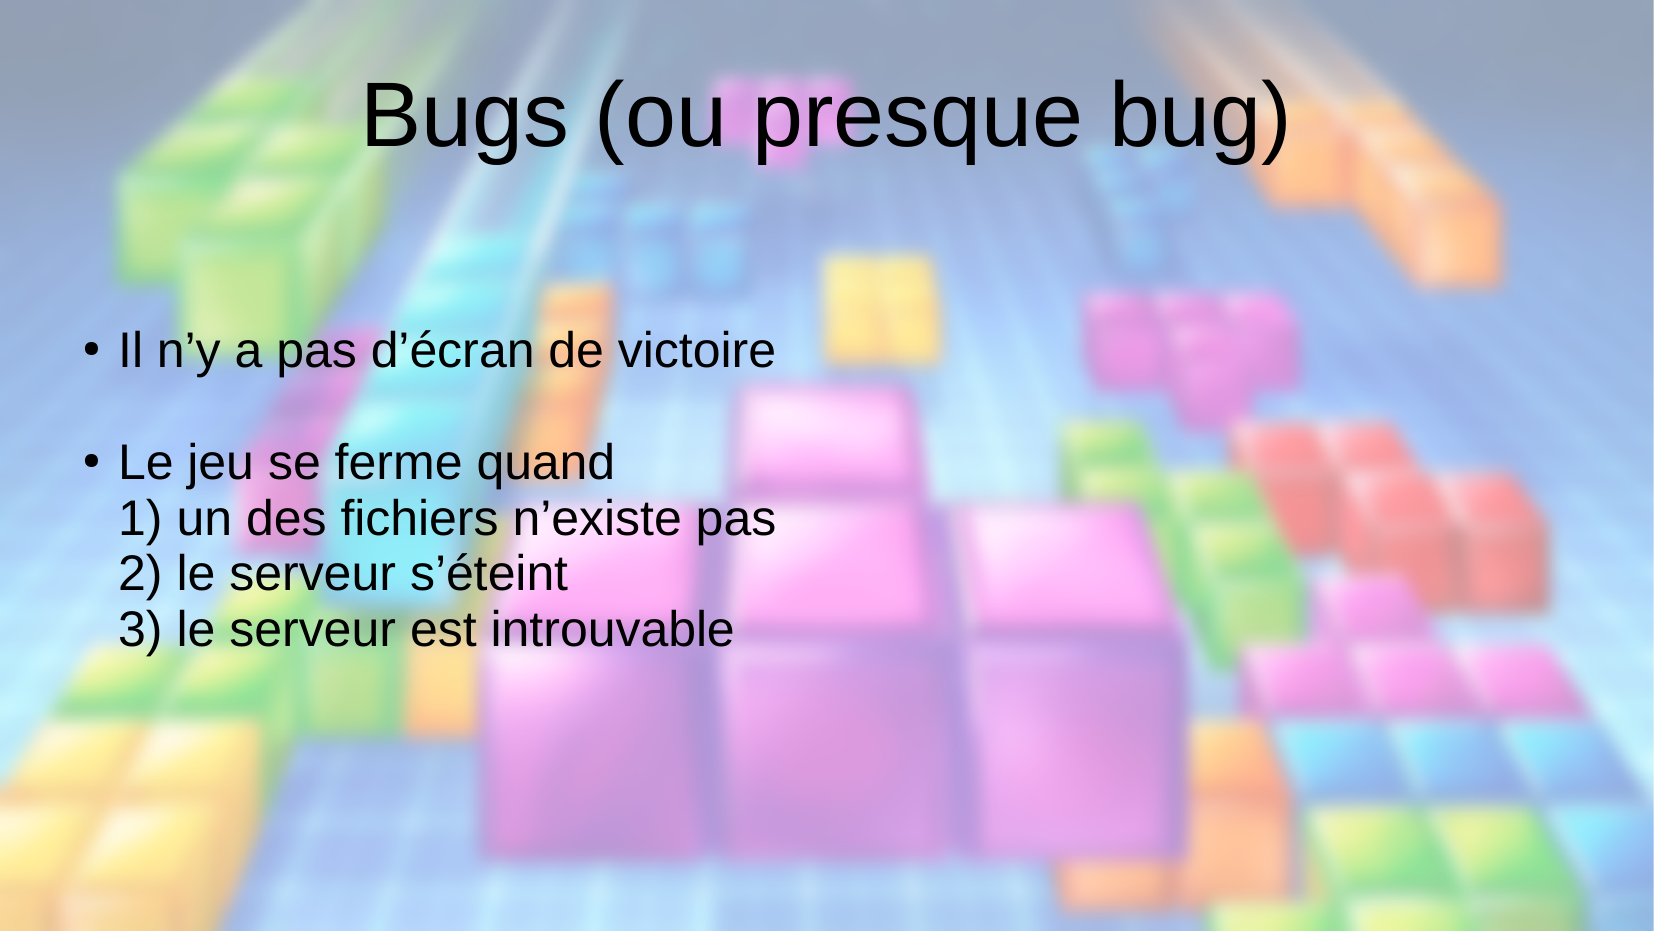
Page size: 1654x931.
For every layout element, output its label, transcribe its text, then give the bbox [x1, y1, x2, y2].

title Bugs (ou presque bug) [82, 37, 1571, 192]
picture [0, 0, 1654, 931]
subtitle Il n’y a pas d’écran de victoire Le jeu se ferme quand un des fichiers n’existe pas le serveur s’éteint le serveur est introuvable [82, 192, 1571, 732]
